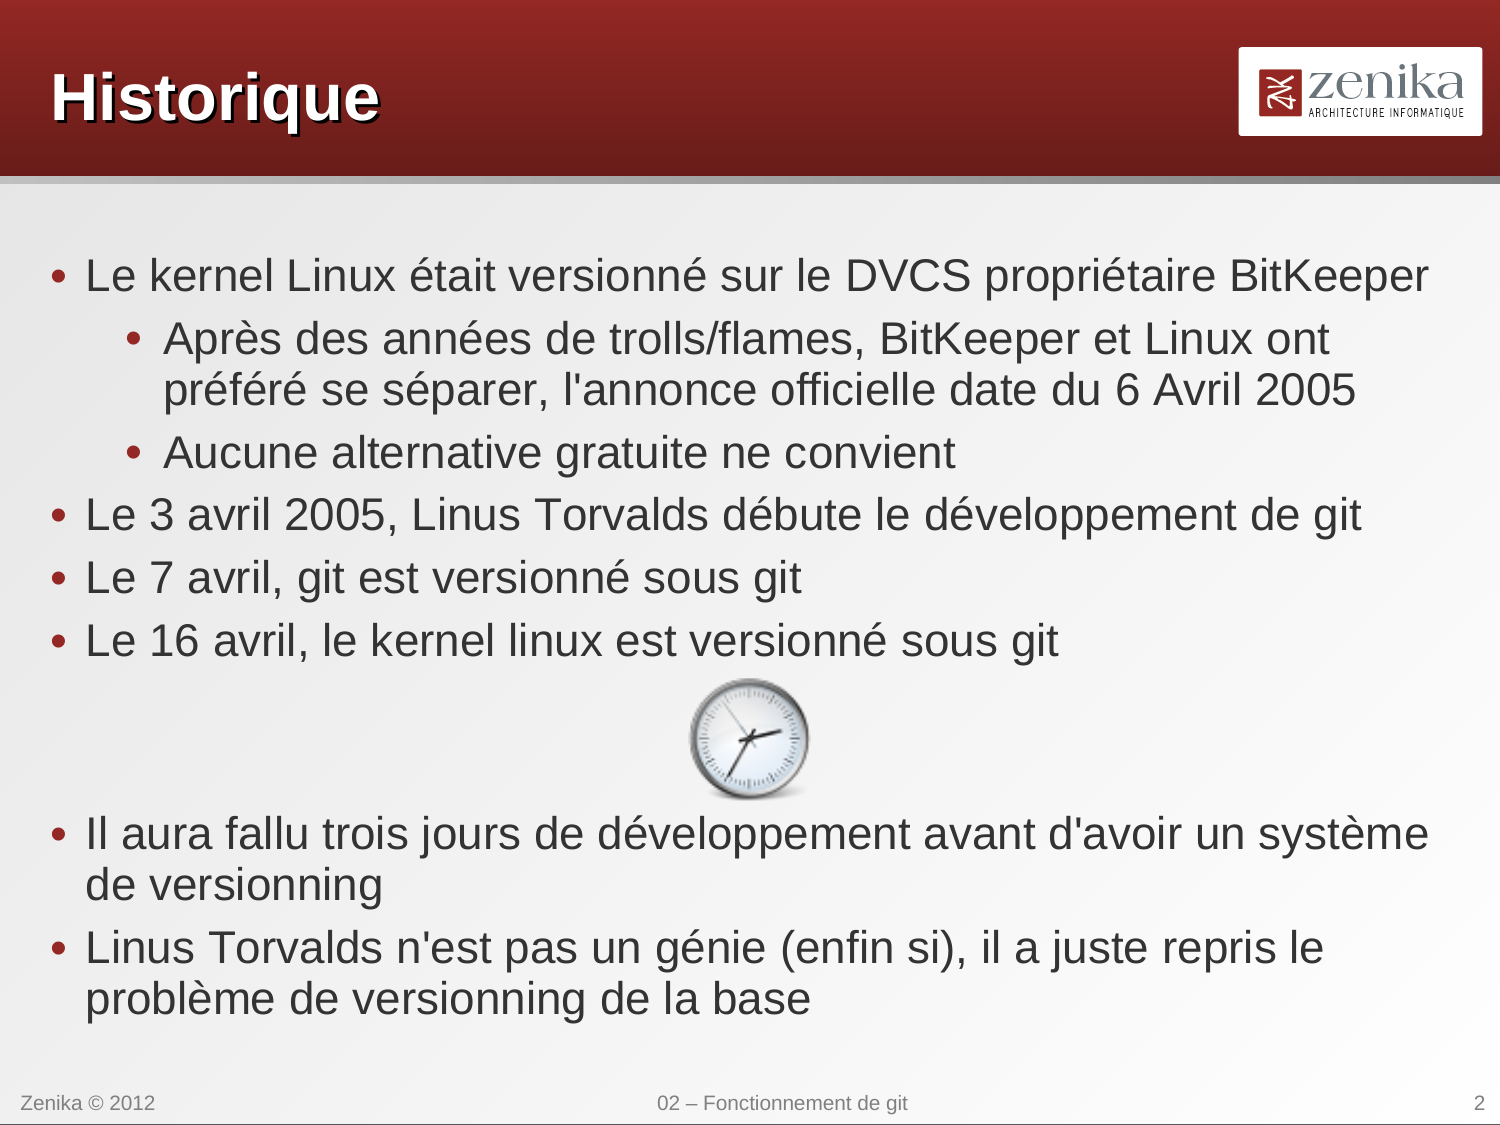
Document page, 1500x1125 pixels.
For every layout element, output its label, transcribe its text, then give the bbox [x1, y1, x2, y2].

picture [683, 673, 817, 807]
picture [1257, 58, 1464, 125]
title Historique [50, 15, 1206, 180]
list Le kernel Linux était versionné sur le DVCS propriétaire BitKeeper Après des années de trolls/flames, BitKeeper et Linux ont préféré se séparer, l'annonce officielle date du 6 Avril 2005 Aucune alternative gratuite ne convient Le 3 avril 2005, Linus Torvalds débute le développement de git Le 7 avril, git est versionné sous git Le 16 avril, le kernel linux est versionné sous git Il aura fallu trois jours de développement avant d'avoir un système de versionning Linus Torvalds n'est pas un génie (enfin si), il a juste repris le problème de versionning de la base [50, 249, 1435, 1079]
